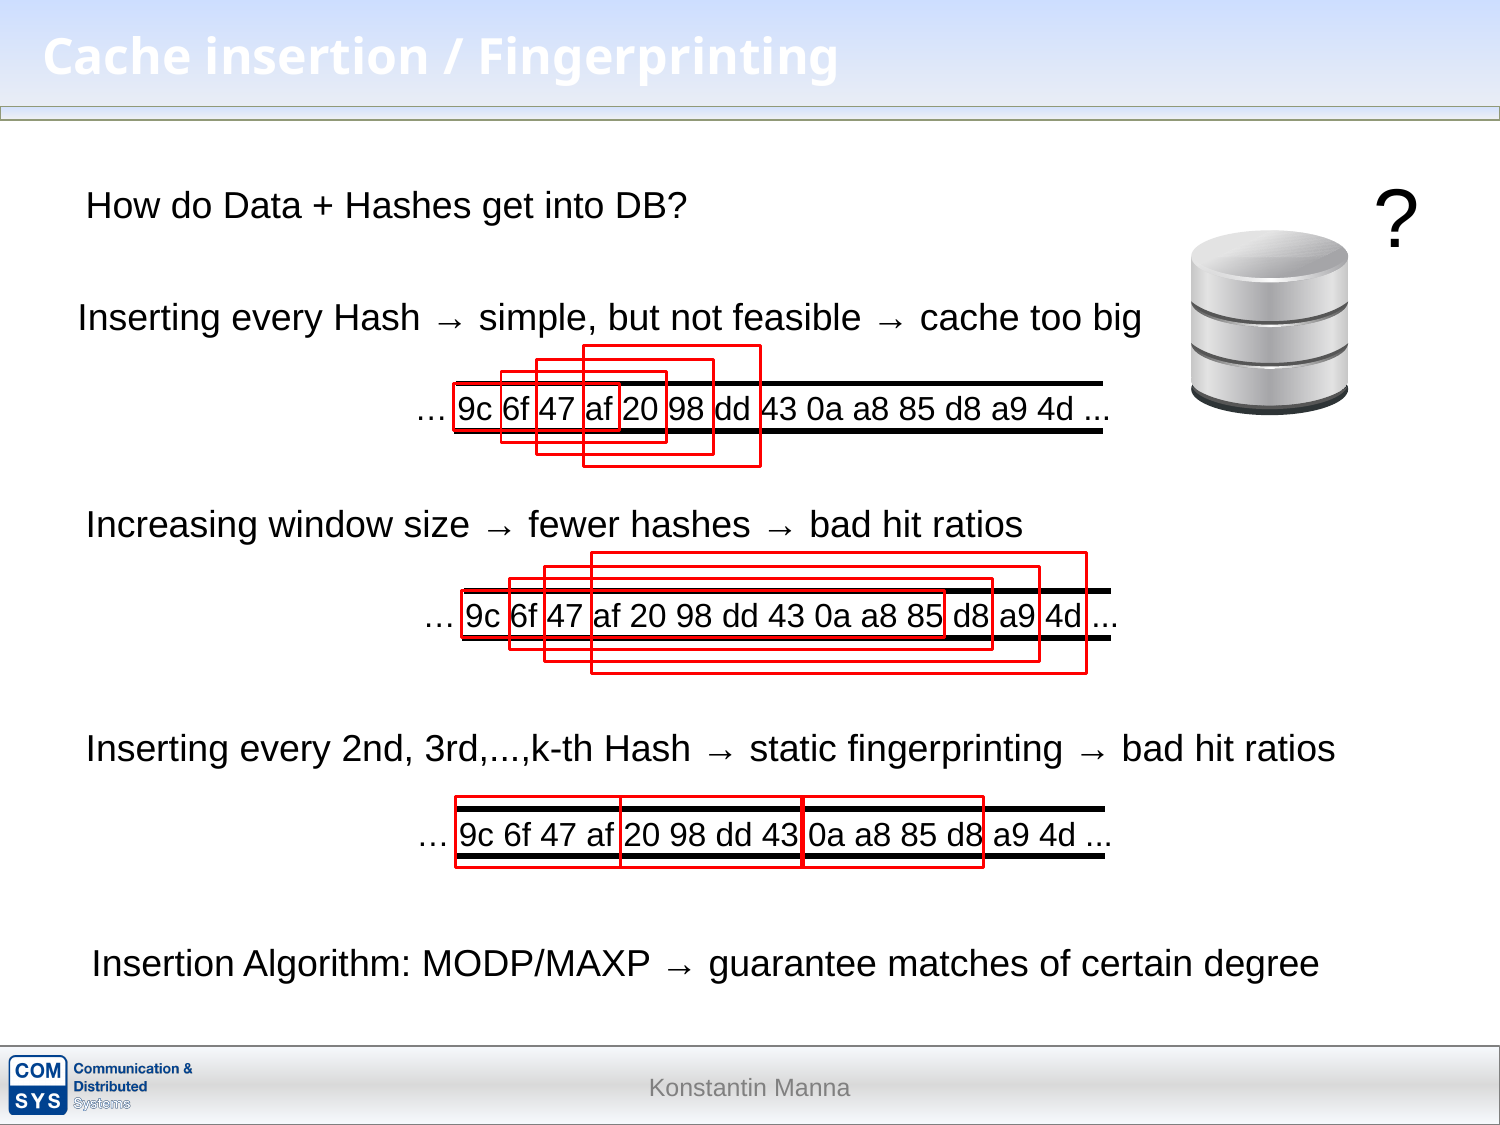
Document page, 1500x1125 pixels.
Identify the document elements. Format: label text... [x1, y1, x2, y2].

text_box … 9c 6f 47 af 20 98 dd 43 0a a8 85 d8 a9 4d ... [593, 590, 1038, 660]
text_box … 9c 6f 47 af 20 98 dd 43 0a a8 85 d8 a9 4d ... [401, 808, 1129, 898]
text_box … 9c 6f 47 af 20 98 dd 43 0a a8 85 d8 a9 4d ... [622, 808, 800, 866]
text_box Insertion Algorithm: MODP/MAXP → guarantee matches of certain degree [76, 935, 1335, 993]
text_box Inserting every 2nd, 3rd,...,k-th Hash → static fingerprinting → bad hit ratios [70, 720, 1352, 778]
text_box … 9c 6f 47 af 20 98 dd 43 0a a8 85 d8 a9 4d ... [585, 383, 712, 453]
title Cache insertion / Fingerprinting [27, 17, 1464, 92]
text_box … 9c 6f 47 af 20 98 dd 43 0a a8 85 d8 a9 4d ... [593, 590, 991, 648]
text_box … 9c 6f 47 af 20 98 dd 43 0a a8 85 d8 a9 4d ... [407, 590, 1136, 680]
text_box … 9c 6f 47 af 20 98 dd 43 0a a8 85 d8 a9 4d ... [546, 592, 590, 636]
text_box … 9c 6f 47 af 20 98 dd 43 0a a8 85 d8 a9 4d ... [399, 383, 1128, 473]
text_box … 9c 6f 47 af 20 98 dd 43 0a a8 85 d8 a9 4d ... [455, 385, 500, 429]
text_box … 9c 6f 47 af 20 98 dd 43 0a a8 85 d8 a9 4d ... [585, 385, 618, 429]
text_box … 9c 6f 47 af 20 98 dd 43 0a a8 85 d8 a9 4d ... [805, 808, 982, 866]
text_box … 9c 6f 47 af 20 98 dd 43 0a a8 85 d8 a9 4d ... [538, 385, 582, 429]
text_box … 9c 6f 47 af 20 98 dd 43 0a a8 85 d8 a9 4d ... [585, 383, 665, 441]
text_box … 9c 6f 47 af 20 98 dd 43 0a a8 85 d8 a9 4d ... [457, 808, 619, 866]
text_box … 9c 6f 47 af 20 98 dd 43 0a a8 85 d8 a9 4d ... [463, 592, 508, 636]
text_box … 9c 6f 47 af 20 98 dd 43 0a a8 85 d8 a9 4d ... [593, 590, 1085, 672]
text_box … 9c 6f 47 af 20 98 dd 43 0a a8 85 d8 a9 4d ... [511, 592, 543, 636]
text_box … 9c 6f 47 af 20 98 dd 43 0a a8 85 d8 a9 4d ... [593, 592, 943, 636]
picture [1181, 230, 1359, 426]
text_box Inserting every Hash → simple, but not feasible → cache too big [62, 289, 1158, 346]
text_box ? [1358, 165, 1435, 274]
text_box … 9c 6f 47 af 20 98 dd 43 0a a8 85 d8 a9 4d ... [585, 383, 759, 465]
text_box How do Data + Hashes get into DB? [70, 177, 703, 234]
text_box … 9c 6f 47 af 20 98 dd 43 0a a8 85 d8 a9 4d ... [502, 385, 535, 429]
text_box Increasing window size → fewer hashes → bad hit ratios [70, 496, 1037, 553]
